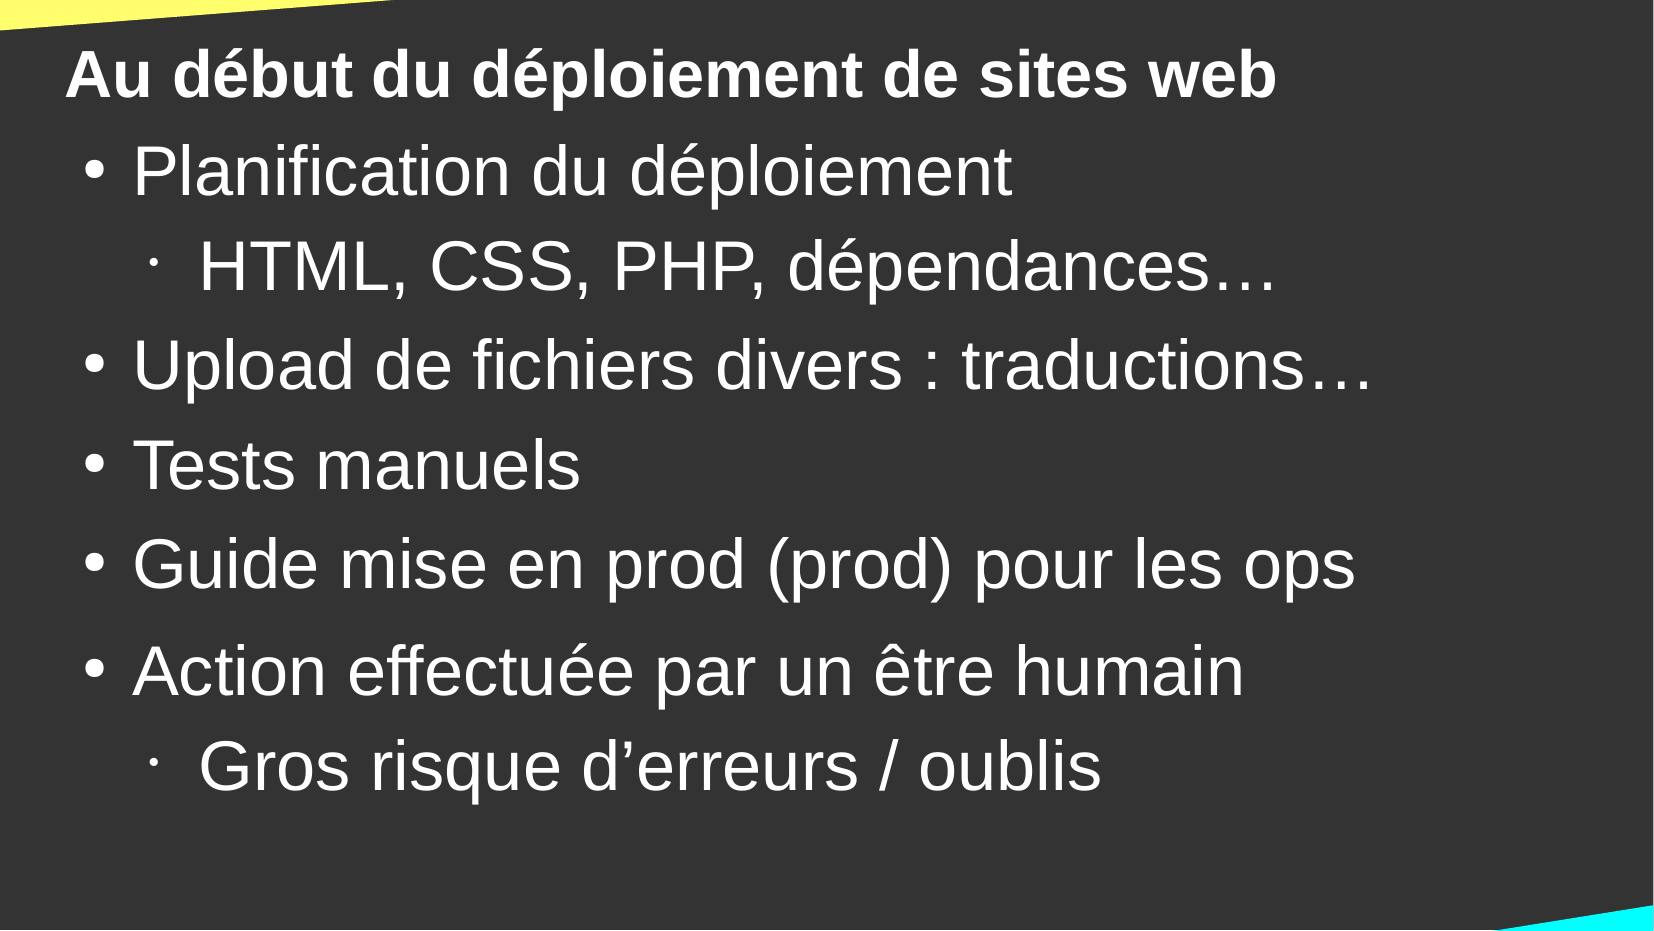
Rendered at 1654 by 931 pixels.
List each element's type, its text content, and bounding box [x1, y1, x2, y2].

text_box [0, 0, 393, 31]
text_box [1492, 905, 1654, 931]
list Planification du déploiement HTML, CSS, PHP, dépendances… Upload de fichiers divers : traductions… Tests manuels Guide mise en prod (prod) pour les ops Action effectuée par un être humain Gros risque d’erreurs / oublis [65, 131, 1544, 811]
title Au début du déploiement de sites web [64, 37, 1365, 113]
